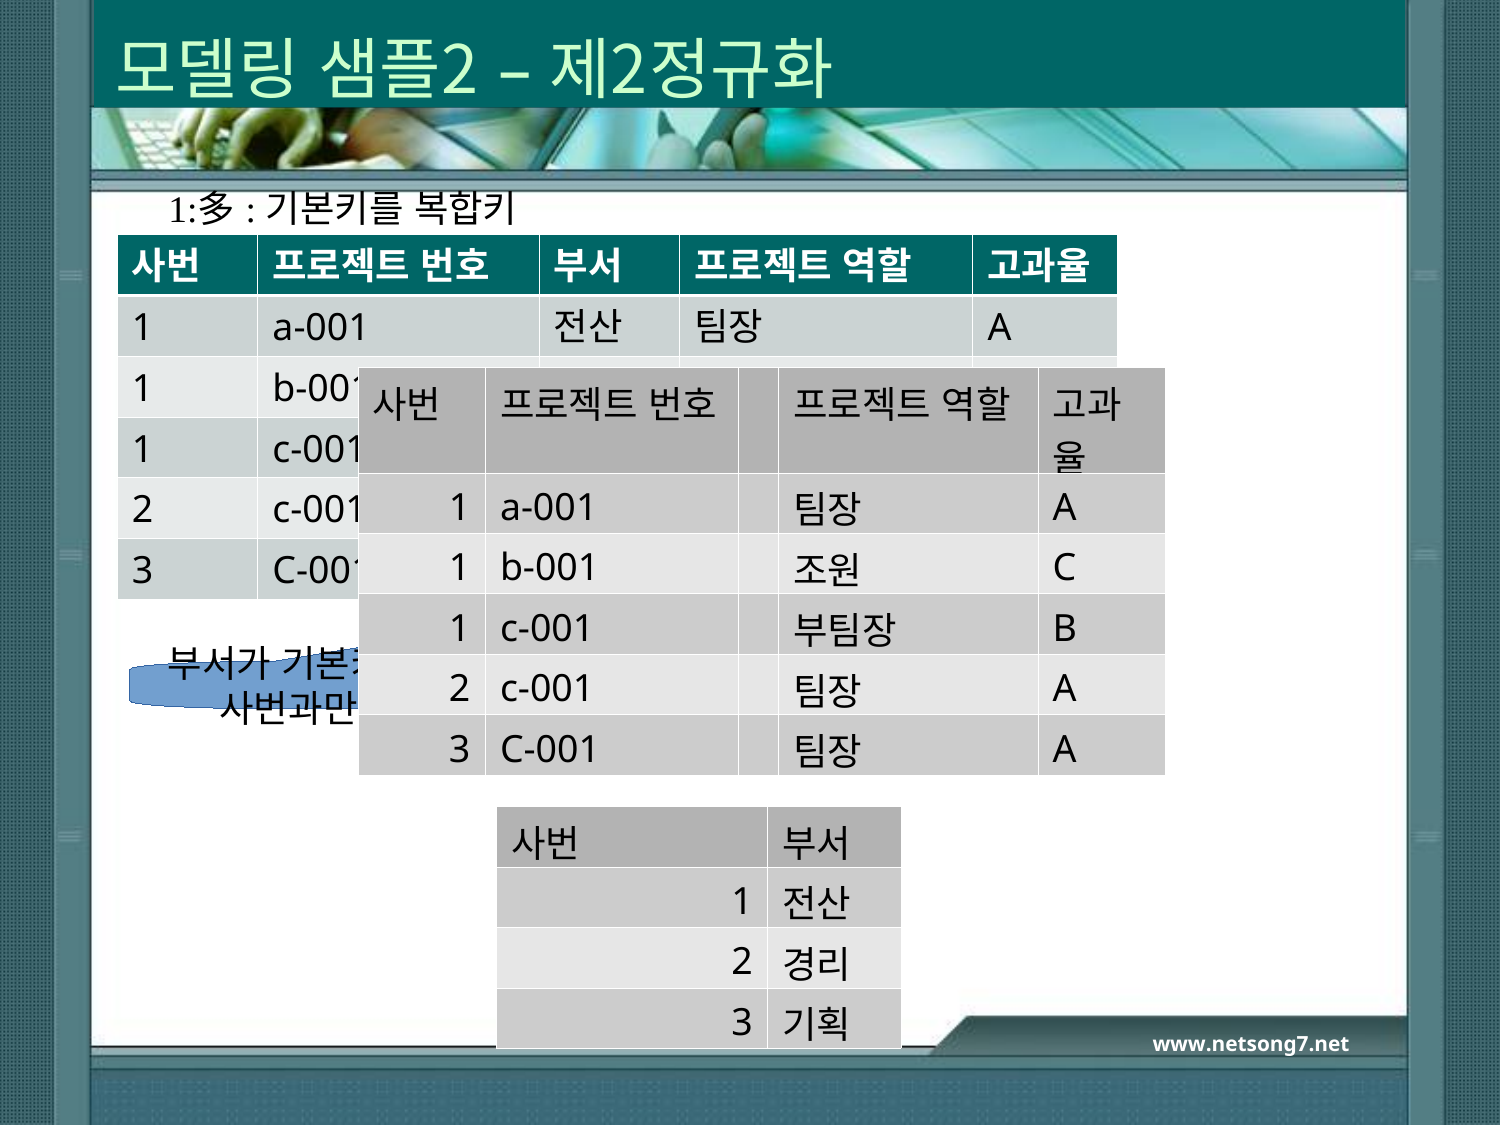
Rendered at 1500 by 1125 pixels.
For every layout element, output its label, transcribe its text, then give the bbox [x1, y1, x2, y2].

table_header 부서 [540, 235, 679, 294]
table_cell B [1039, 594, 1165, 654]
table_cell C-001 [486, 715, 738, 775]
table_cell a-001 [258, 297, 539, 356]
table_header 프로젝트 역할 [779, 368, 1038, 473]
table_cell 전산 [768, 868, 901, 927]
table_cell A [973, 297, 1117, 356]
table_cell 조원 [779, 534, 1038, 593]
table_cell c-001 [258, 478, 358, 538]
table_cell 팀장 [779, 474, 1038, 533]
table_cell 1 [497, 868, 767, 927]
table_header [739, 368, 778, 473]
table_cell A [1039, 655, 1165, 714]
title 모델링 샘플2 – 제2정규화 [100, 19, 1400, 102]
table_cell [739, 594, 778, 654]
table_header 프로젝트 번호 [486, 368, 738, 473]
table_cell 2 [359, 655, 485, 714]
table_cell 1 [118, 357, 257, 417]
table_header 사번 [118, 235, 257, 294]
table_cell 팀장 [680, 297, 972, 356]
table_header 고과율 [1039, 368, 1165, 473]
table_cell 조원 [680, 357, 972, 367]
table_cell C-001 [258, 539, 358, 599]
table_cell 3 [359, 715, 485, 775]
table_cell c-001 [486, 655, 738, 714]
table_cell A [1039, 715, 1165, 775]
table_cell c-001 [486, 594, 738, 654]
table_cell C [1039, 534, 1165, 593]
table_header 프로젝트 역할 [680, 235, 972, 294]
table_cell 팀장 [779, 715, 1038, 775]
table_cell [739, 474, 778, 533]
table_cell 1 [118, 418, 257, 477]
table_cell 1 [359, 594, 485, 654]
table_cell a-001 [486, 474, 738, 533]
table_cell C [973, 357, 1117, 367]
table_cell b-001 [486, 534, 738, 593]
table_cell 기획 [768, 989, 901, 1048]
table_cell 1 [359, 474, 485, 533]
text_box 1:多 : 기본키를 복합키 [153, 177, 591, 237]
table_cell [739, 715, 778, 775]
text_box 부서가 기본키에 의존적이라는 것은 관련이 있느냐. 사번과만 관련이 있으면 쫓아내는 것이 좋다. [129, 647, 358, 709]
table_cell 3 [497, 989, 767, 1048]
table_cell [739, 655, 778, 714]
text_box www.netsong7.net [986, 1023, 1365, 1062]
table_cell 경리 [768, 928, 901, 988]
table_cell 2 [497, 928, 767, 988]
table_header 부서 [768, 807, 901, 867]
table_cell 1 [359, 534, 485, 593]
table_header 사번 [497, 807, 767, 867]
picture [0, 0, 1500, 1125]
table_cell A [1039, 474, 1165, 533]
table_cell 전산 [540, 297, 679, 356]
table_cell 3 [118, 539, 257, 599]
table_cell 2 [118, 478, 257, 538]
table_cell 전산 [540, 357, 679, 367]
table_cell c-001 [258, 418, 358, 477]
table_cell 부팀장 [779, 594, 1038, 654]
table_header 사번 [359, 368, 485, 473]
table_cell 팀장 [779, 655, 1038, 714]
table_cell b-001 [258, 357, 539, 417]
table_cell [739, 534, 778, 593]
table_header 고과율 [973, 235, 1117, 294]
table_cell 1 [118, 297, 257, 356]
table_header 프로젝트 번호 [258, 237, 539, 294]
